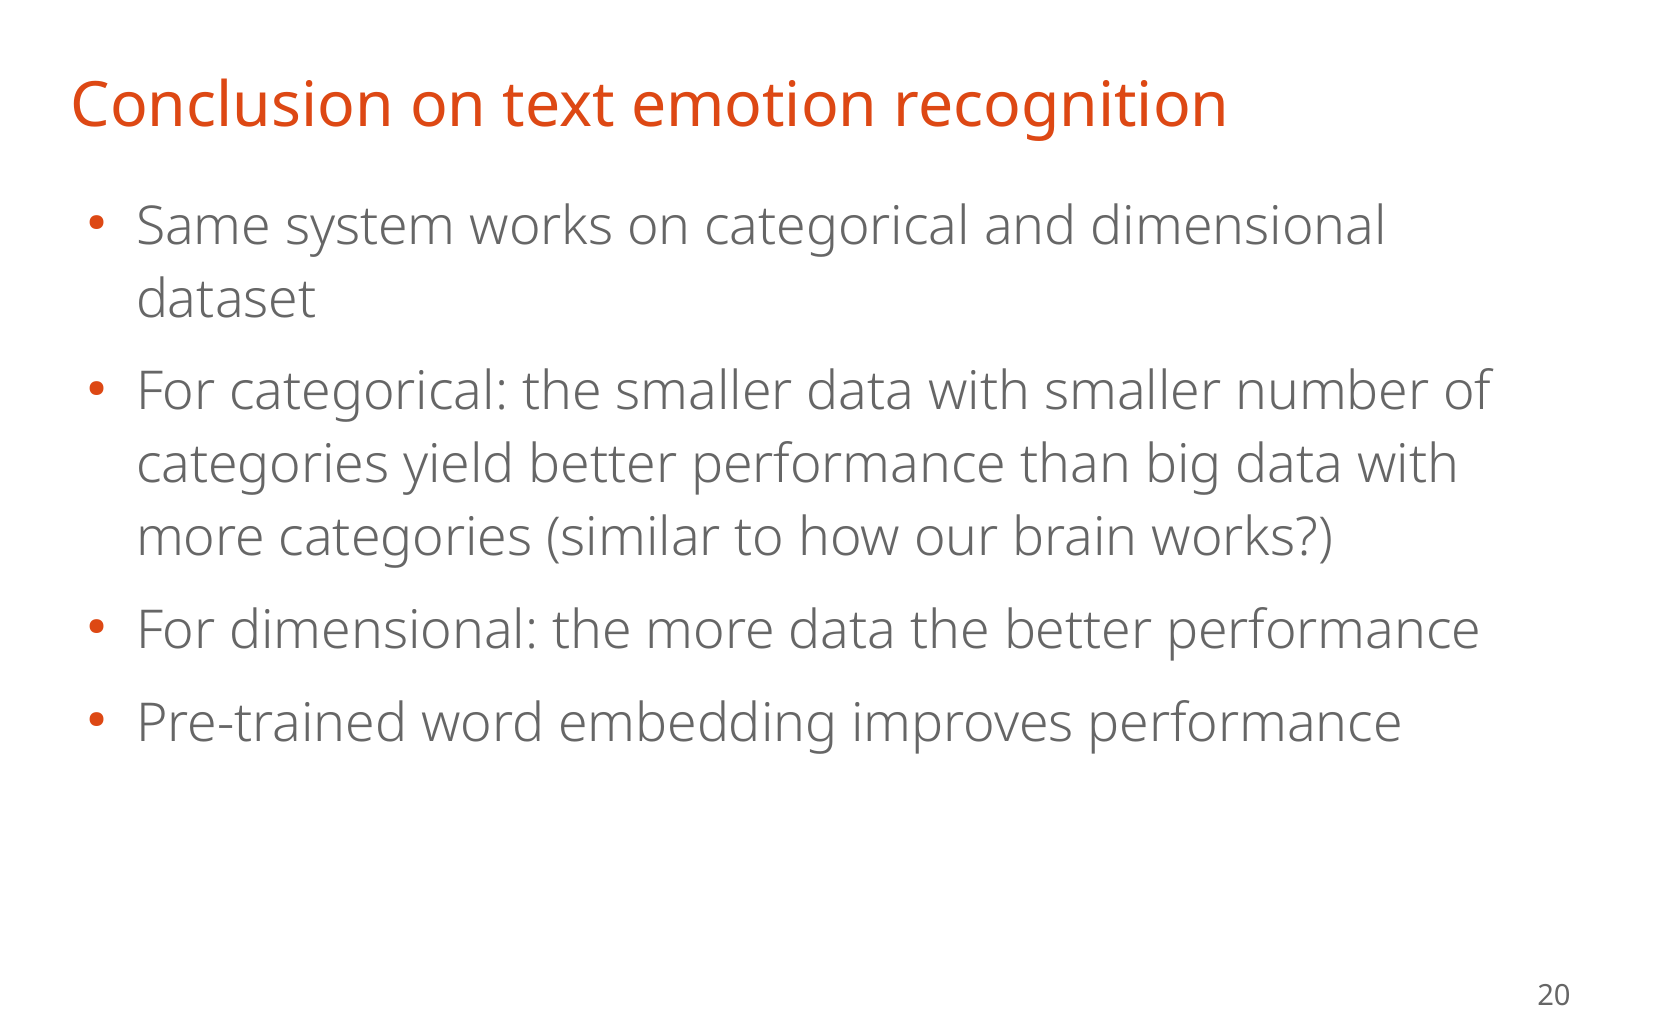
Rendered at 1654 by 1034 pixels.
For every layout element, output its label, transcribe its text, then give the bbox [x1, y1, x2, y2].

list Same system works on categorical and dimensional dataset For categorical: the smaller data with smaller number of categories yield better performance than big data with more categories (similar to how our brain works?) For dimensional: the more data the better performance Pre-trained word embedding improves performance [70, 186, 1518, 916]
title Conclusion on text emotion recognition [70, 49, 1518, 155]
